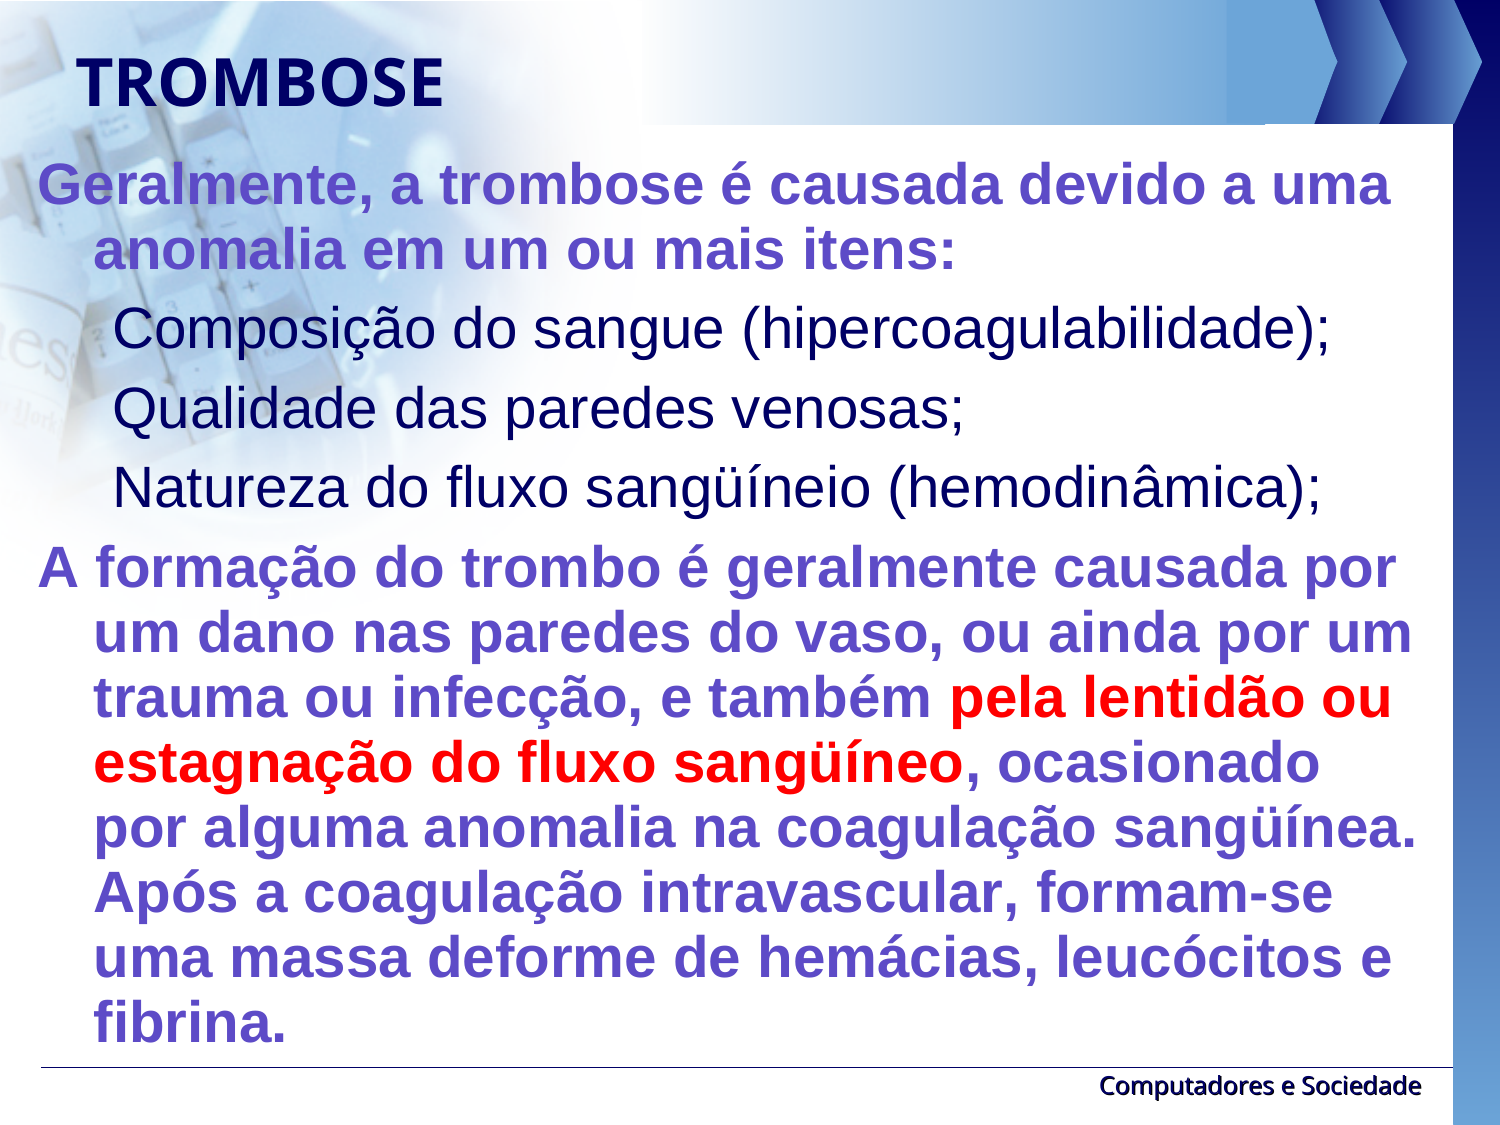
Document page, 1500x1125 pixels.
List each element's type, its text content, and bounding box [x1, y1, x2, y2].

list Geralmente, a trombose é causada devido a uma anomalia em um ou mais itens: Composição do sangue (hipercoagulabilidade); Qualidade das paredes venosas; Natureza do fluxo sangüíneio (hemodinâmica); A formação do trombo é geralmente causada por um dano nas paredes do vaso, ou ainda por um trauma ou infecção, e também pela lentidão ou estagnação do fluxo sangüíneo, ocasionado por alguma anomalia na coagulação sangüínea. Após a coagulação intravascular, formam-se uma massa deforme de hemácias, leucócitos e fibrina. [37, 151, 1426, 1055]
title TROMBOSE [75, 0, 1463, 161]
